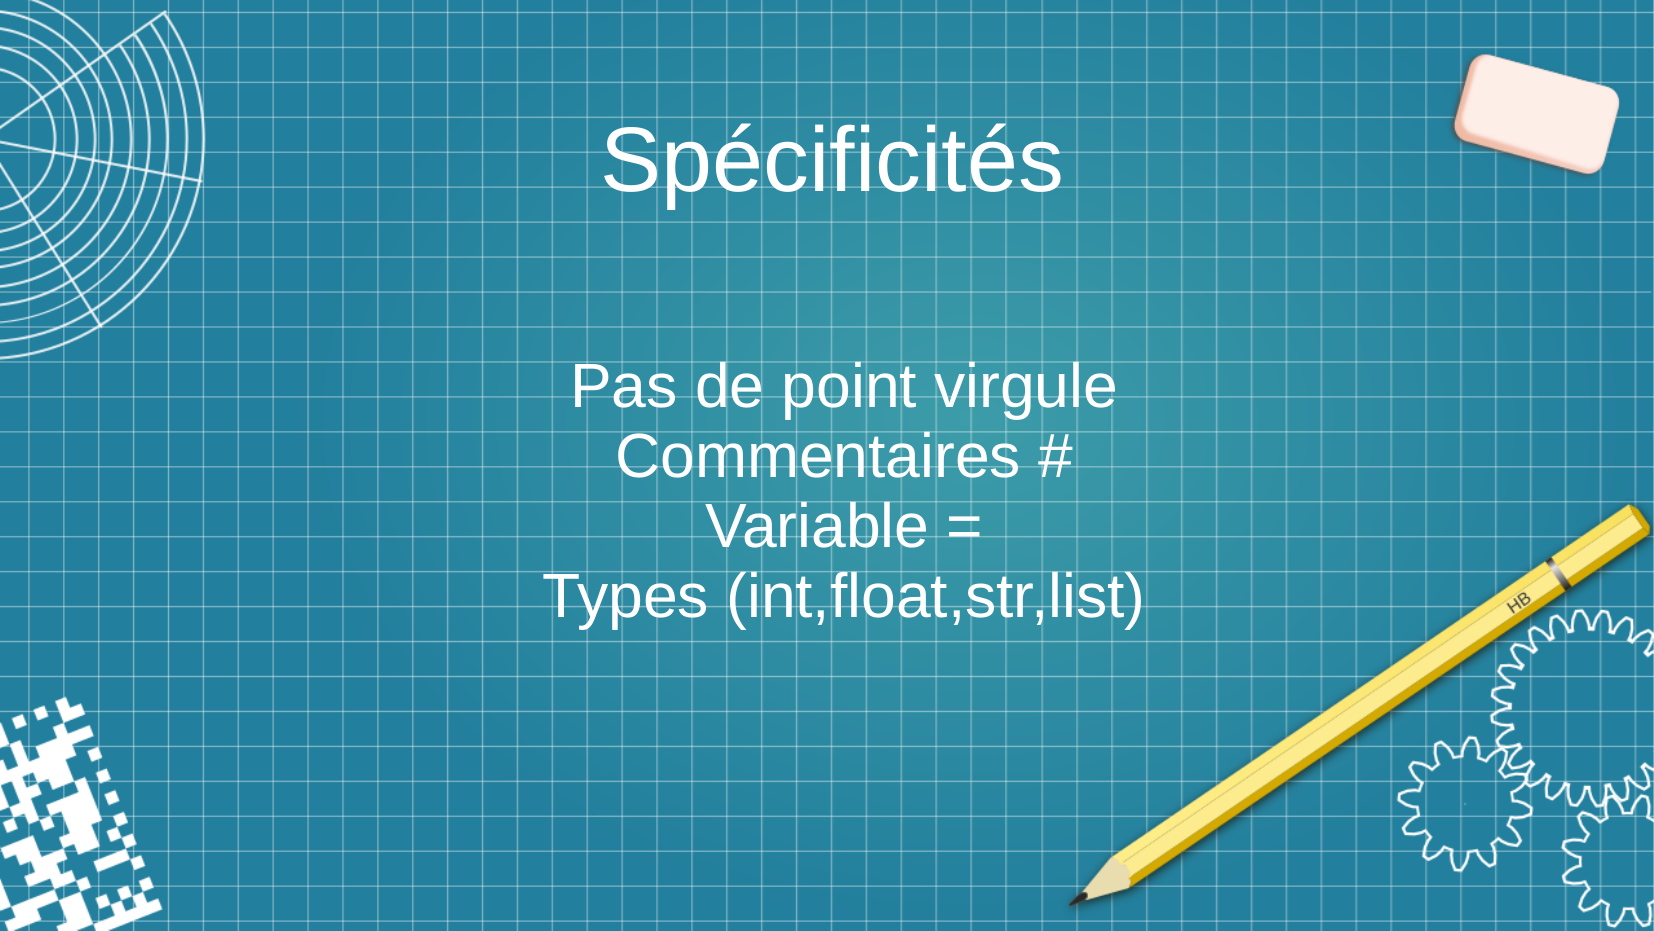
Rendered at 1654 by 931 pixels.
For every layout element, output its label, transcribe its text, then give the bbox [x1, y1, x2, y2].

title Spécificités [88, 53, 1577, 266]
subtitle Pas de point virgule Commentaires # Variable = Types (int,float,str,list) [82, 265, 1571, 842]
picture [0, 0, 1654, 931]
